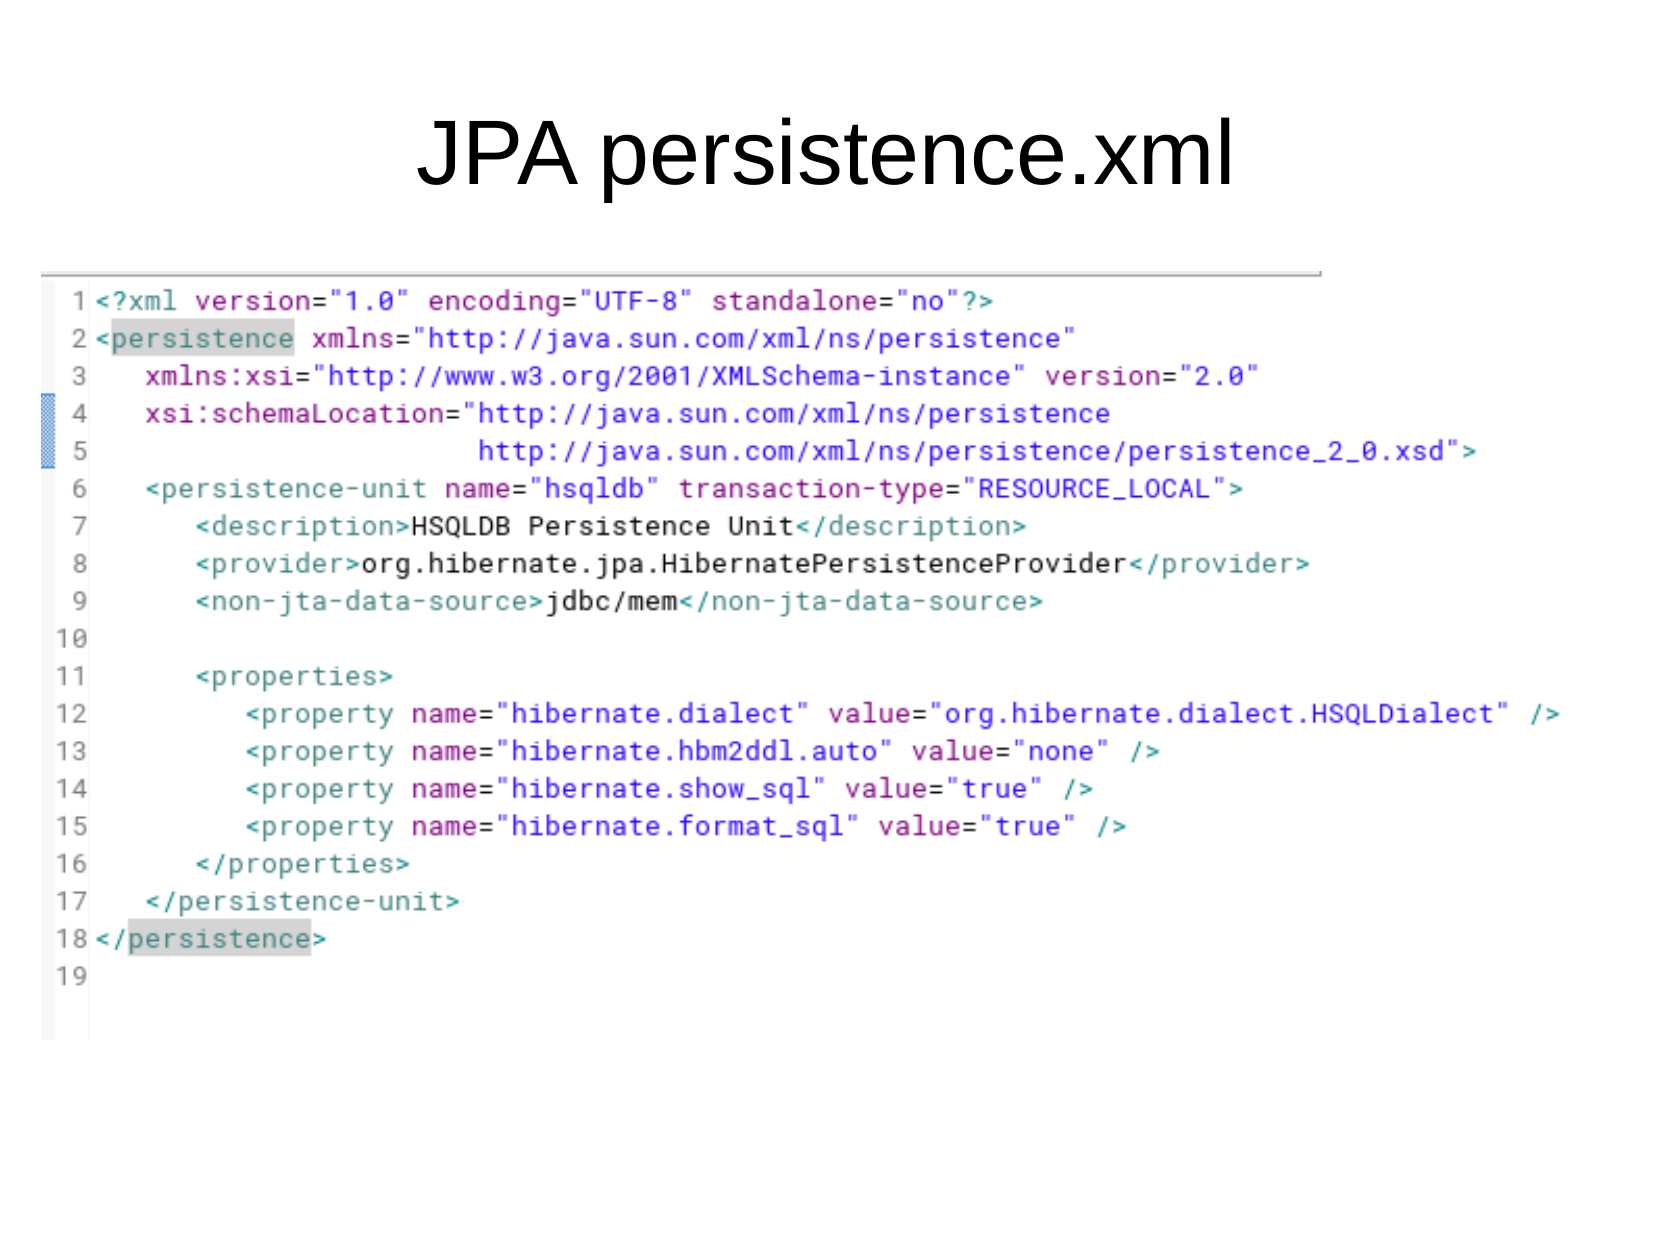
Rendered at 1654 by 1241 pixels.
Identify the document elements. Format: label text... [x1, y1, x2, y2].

picture [41, 271, 1616, 1041]
title JPA persistence.xml [82, 49, 1571, 257]
